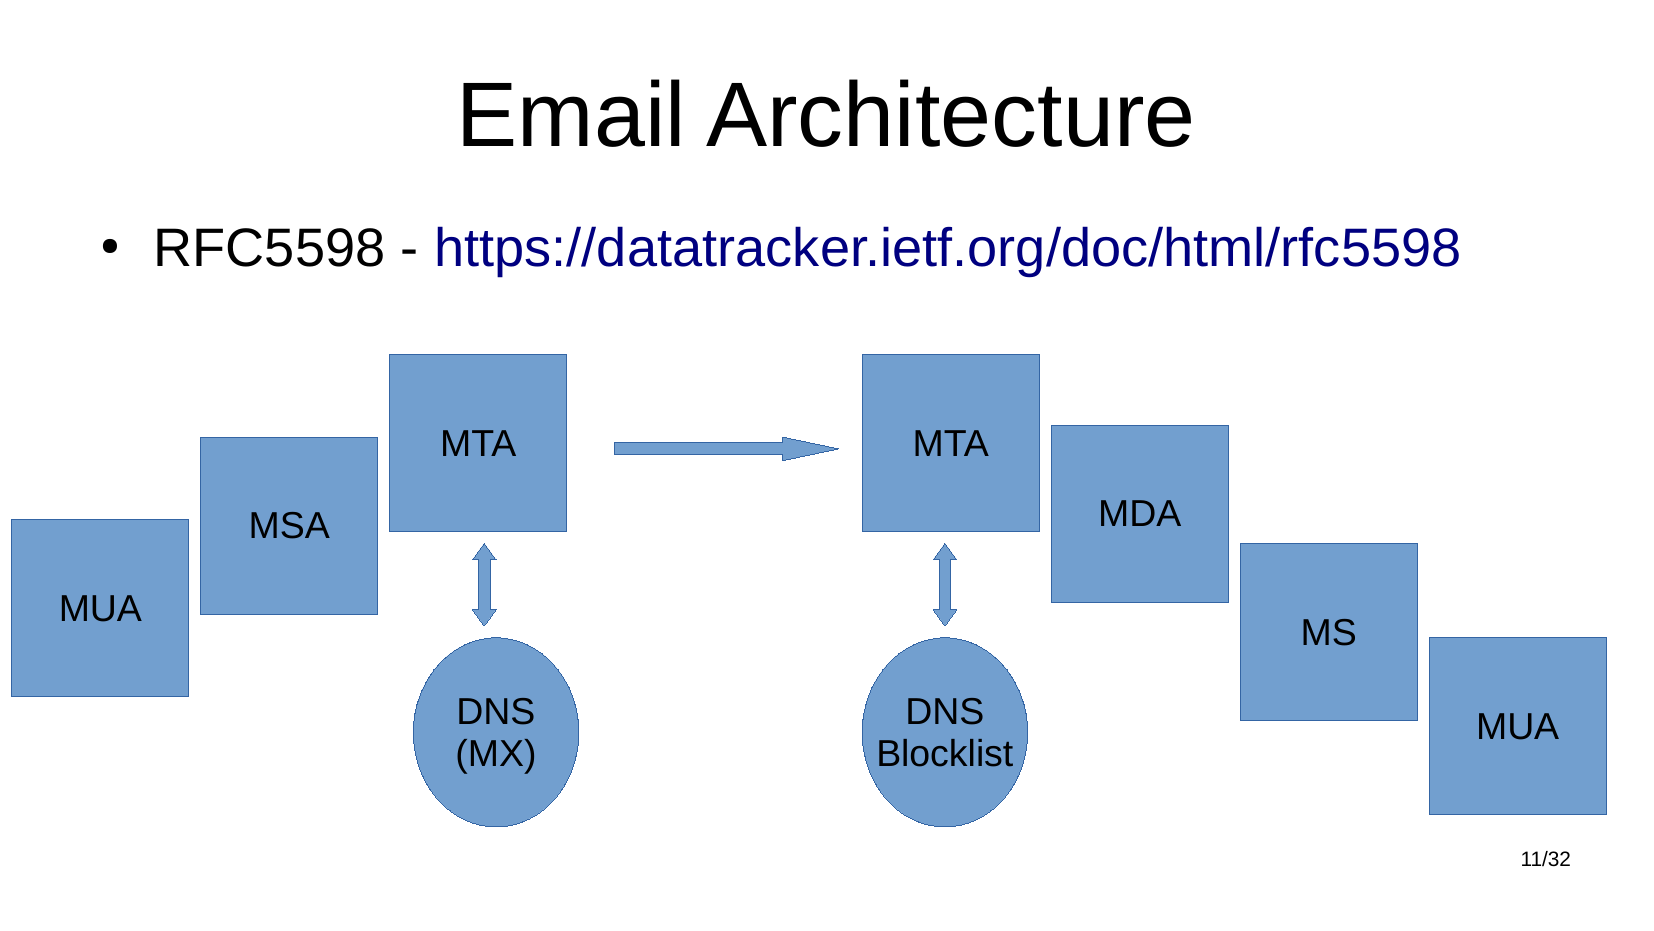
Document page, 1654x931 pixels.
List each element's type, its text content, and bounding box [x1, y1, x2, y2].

text_box [614, 437, 839, 461]
text_box DNS (MX) [413, 637, 579, 827]
text_box MUA [1429, 637, 1607, 815]
list RFC5598 - https://datatracker.ietf.org/doc/html/rfc5598 [82, 217, 1571, 355]
text_box MS [1240, 543, 1418, 721]
text_box MTA [389, 354, 567, 532]
text_box MDA [1051, 425, 1229, 603]
text_box [933, 543, 957, 626]
text_box DNS Blocklist [862, 637, 1028, 827]
text_box MTA [862, 354, 1040, 532]
title Email Architecture [82, 37, 1571, 193]
text_box MSA [200, 437, 378, 615]
text_box [472, 543, 497, 626]
text_box MUA [11, 519, 189, 697]
